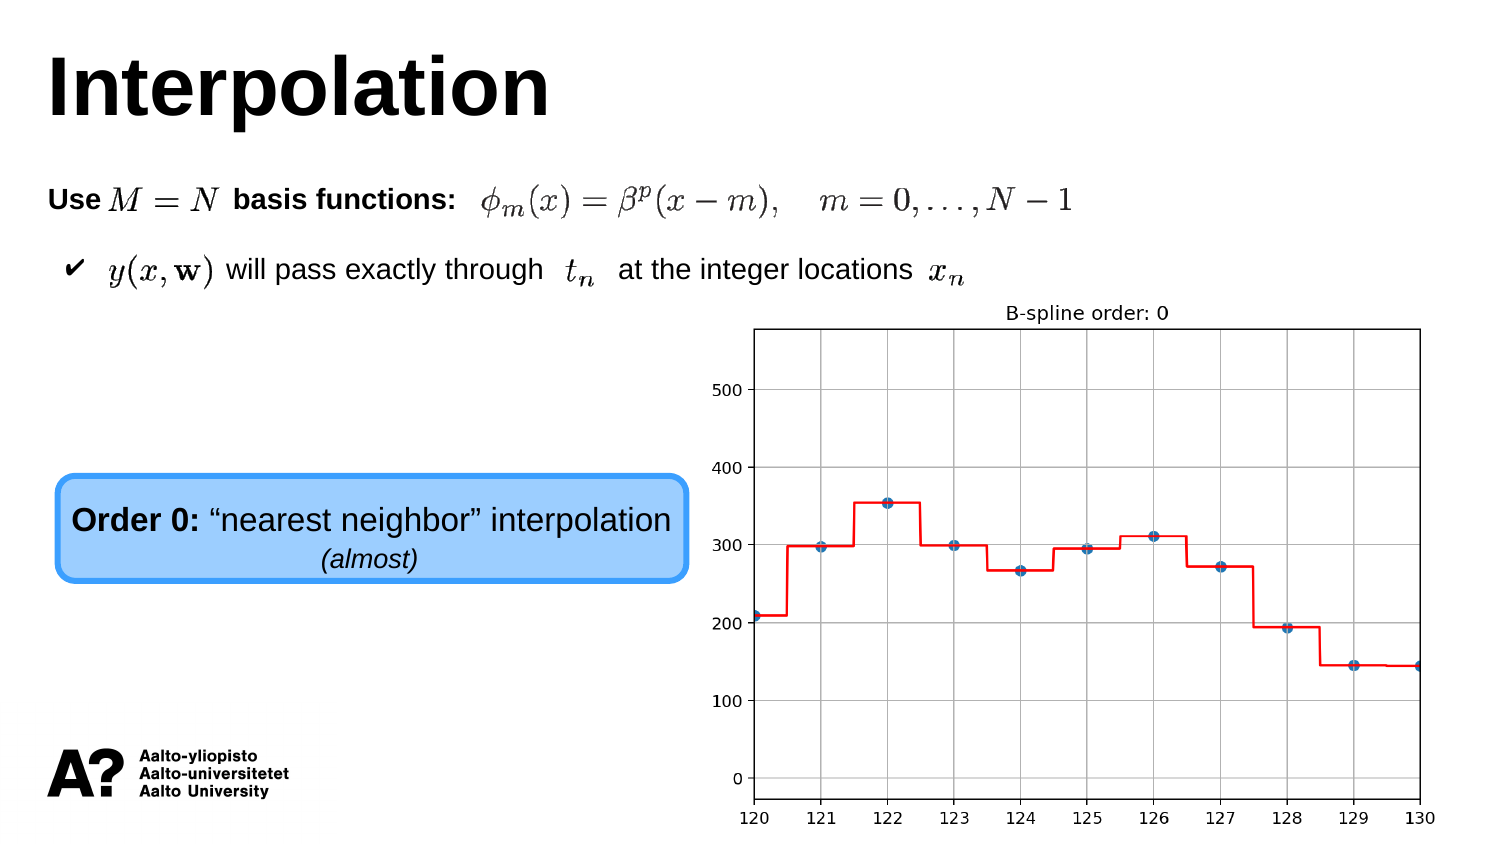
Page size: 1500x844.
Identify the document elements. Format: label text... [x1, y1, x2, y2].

picture [101, 197, 227, 218]
list Interpolation [47, 32, 1442, 197]
picture [0, 702, 337, 844]
picture [481, 159, 1071, 227]
picture [699, 246, 1447, 838]
picture [559, 247, 603, 315]
text_box Order 0: “nearest neighbor” interpolation (almost) [71, 501, 690, 586]
text_box [57, 475, 687, 581]
list Use basis functions: will pass exactly through at the integer locations [48, 197, 1375, 717]
picture [102, 242, 222, 318]
